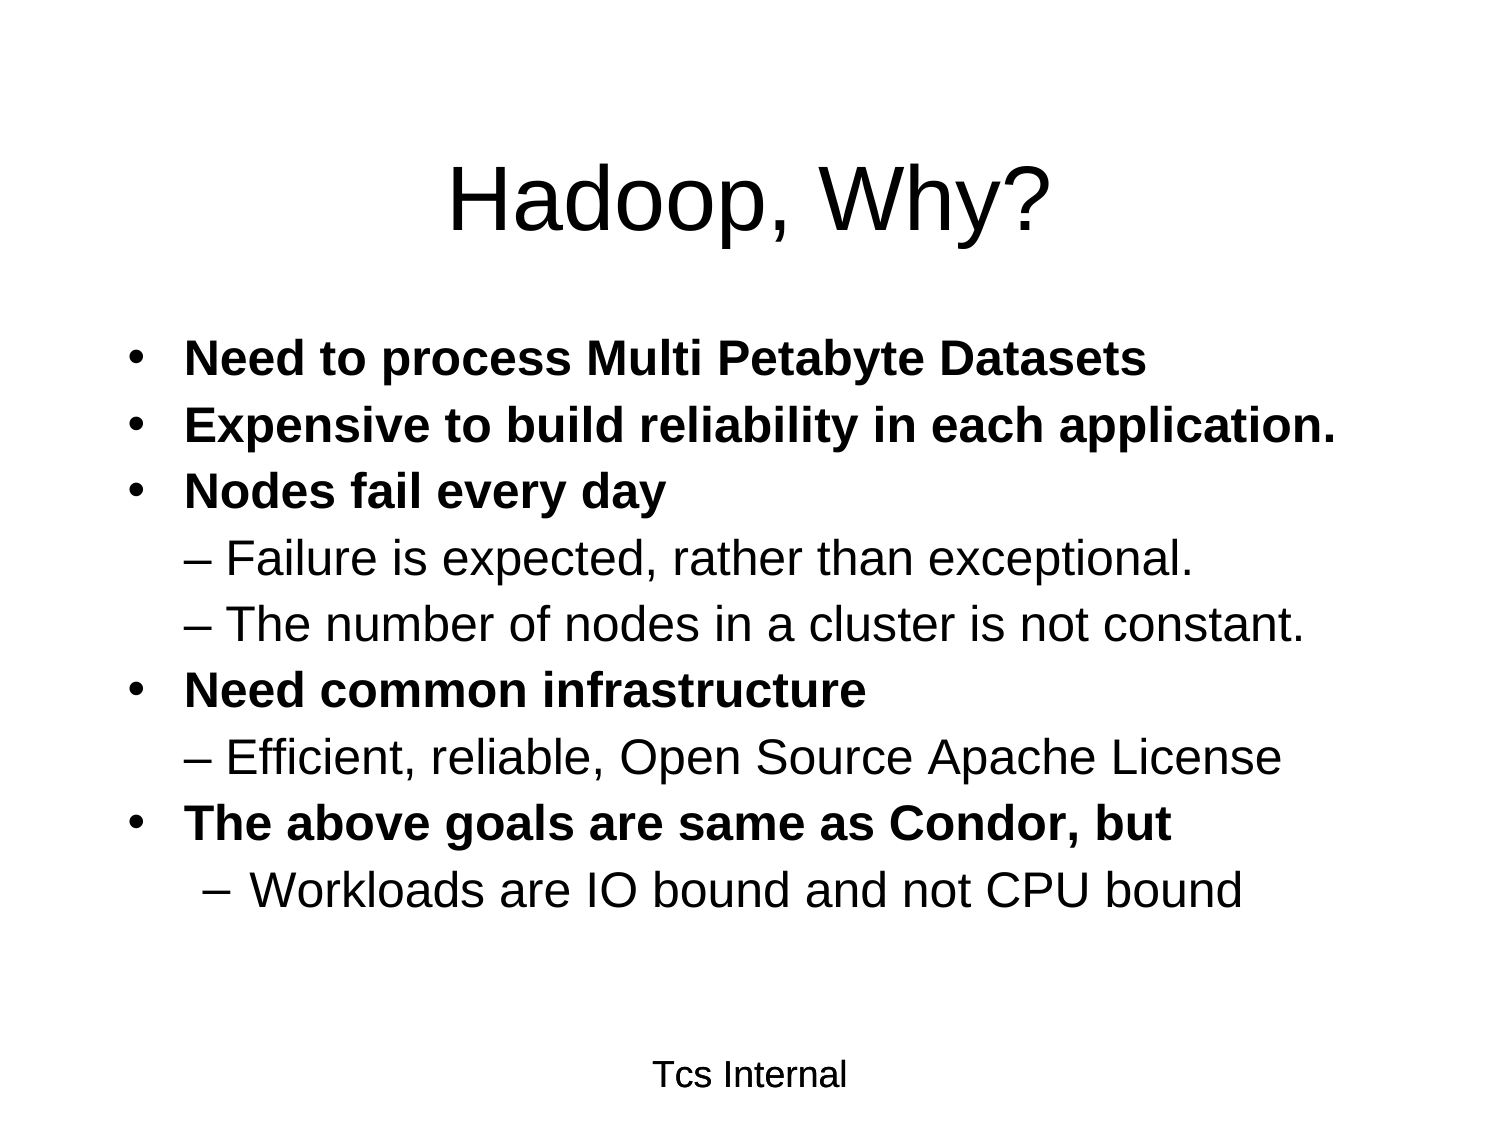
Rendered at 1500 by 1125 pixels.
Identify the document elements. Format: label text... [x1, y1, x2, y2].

text_box Tcs Internal [512, 1042, 988, 1103]
list Need to process Multi Petabyte Datasets Expensive to build reliability in each application. Nodes fail every day – Failure is expected, rather than exceptional. – The number of nodes in a cluster is not constant. Need common infrastructure – Efficient, reliable, Open Source Apache License The above goals are same as Condor, but Workloads are IO bound and not CPU bound [112, 324, 1388, 1001]
title Hadoop, Why? [112, 99, 1388, 288]
